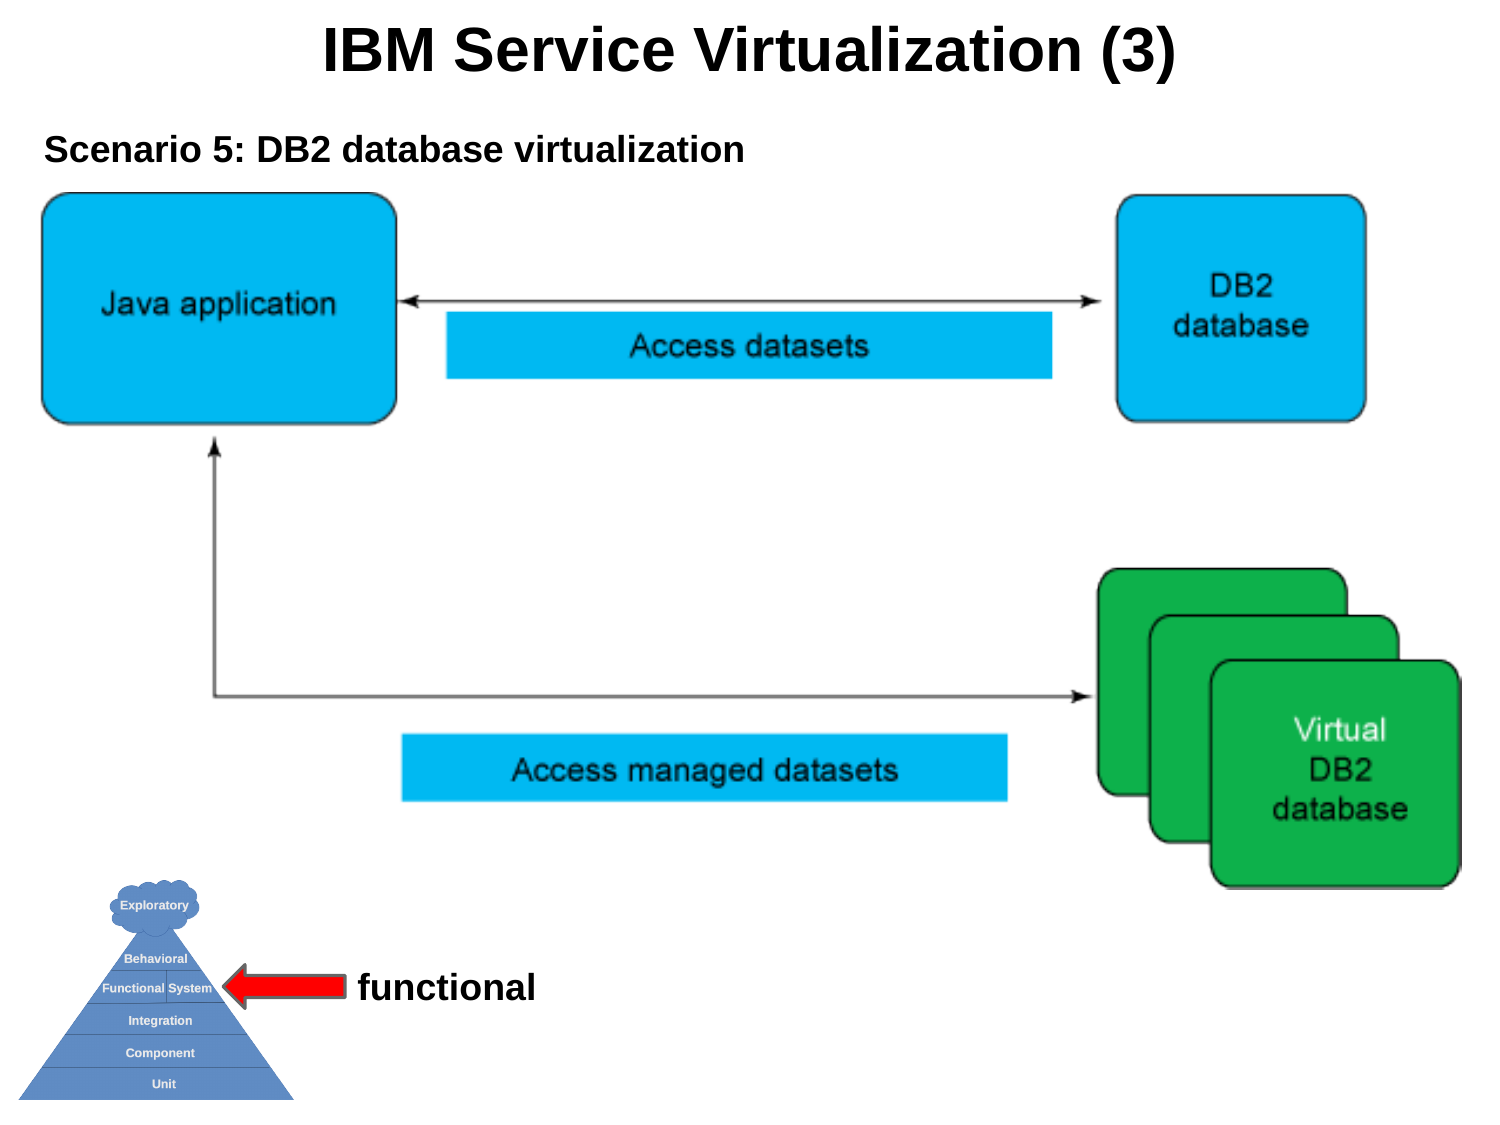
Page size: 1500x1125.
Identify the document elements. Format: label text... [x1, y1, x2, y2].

text_box [222, 964, 342, 1009]
picture [18, 192, 1462, 1100]
text_box Scenario 5: DB2 database virtualization [28, 103, 1452, 192]
text_box IBM Service Virtualization (3) [0, 0, 1500, 104]
text_box functional [342, 948, 582, 1015]
